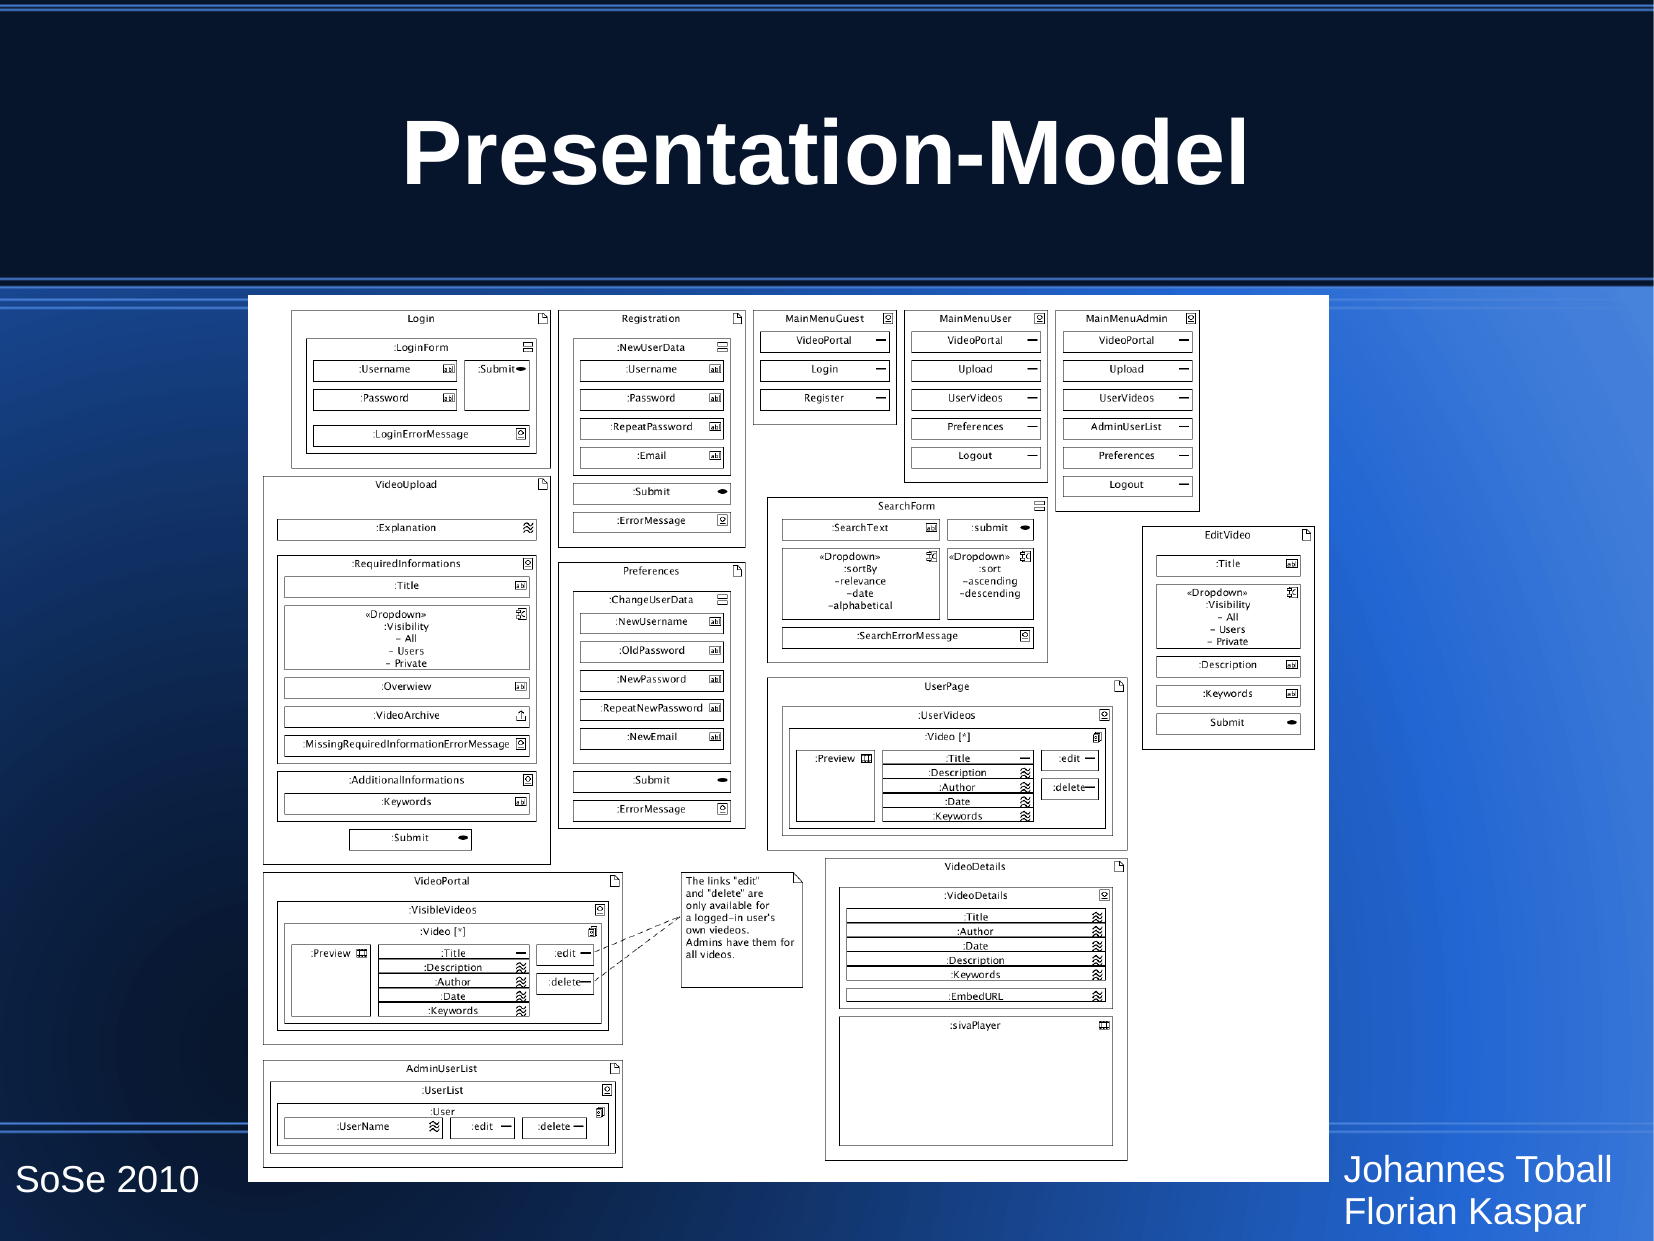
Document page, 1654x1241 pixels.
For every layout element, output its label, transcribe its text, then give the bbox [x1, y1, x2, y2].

text_box SoSe 2010 [0, 1151, 325, 1209]
text_box Johannes Toball Florian Kaspar [1328, 1141, 1654, 1241]
title Presentation-Model [82, 56, 1571, 250]
picture [0, 0, 1654, 1241]
